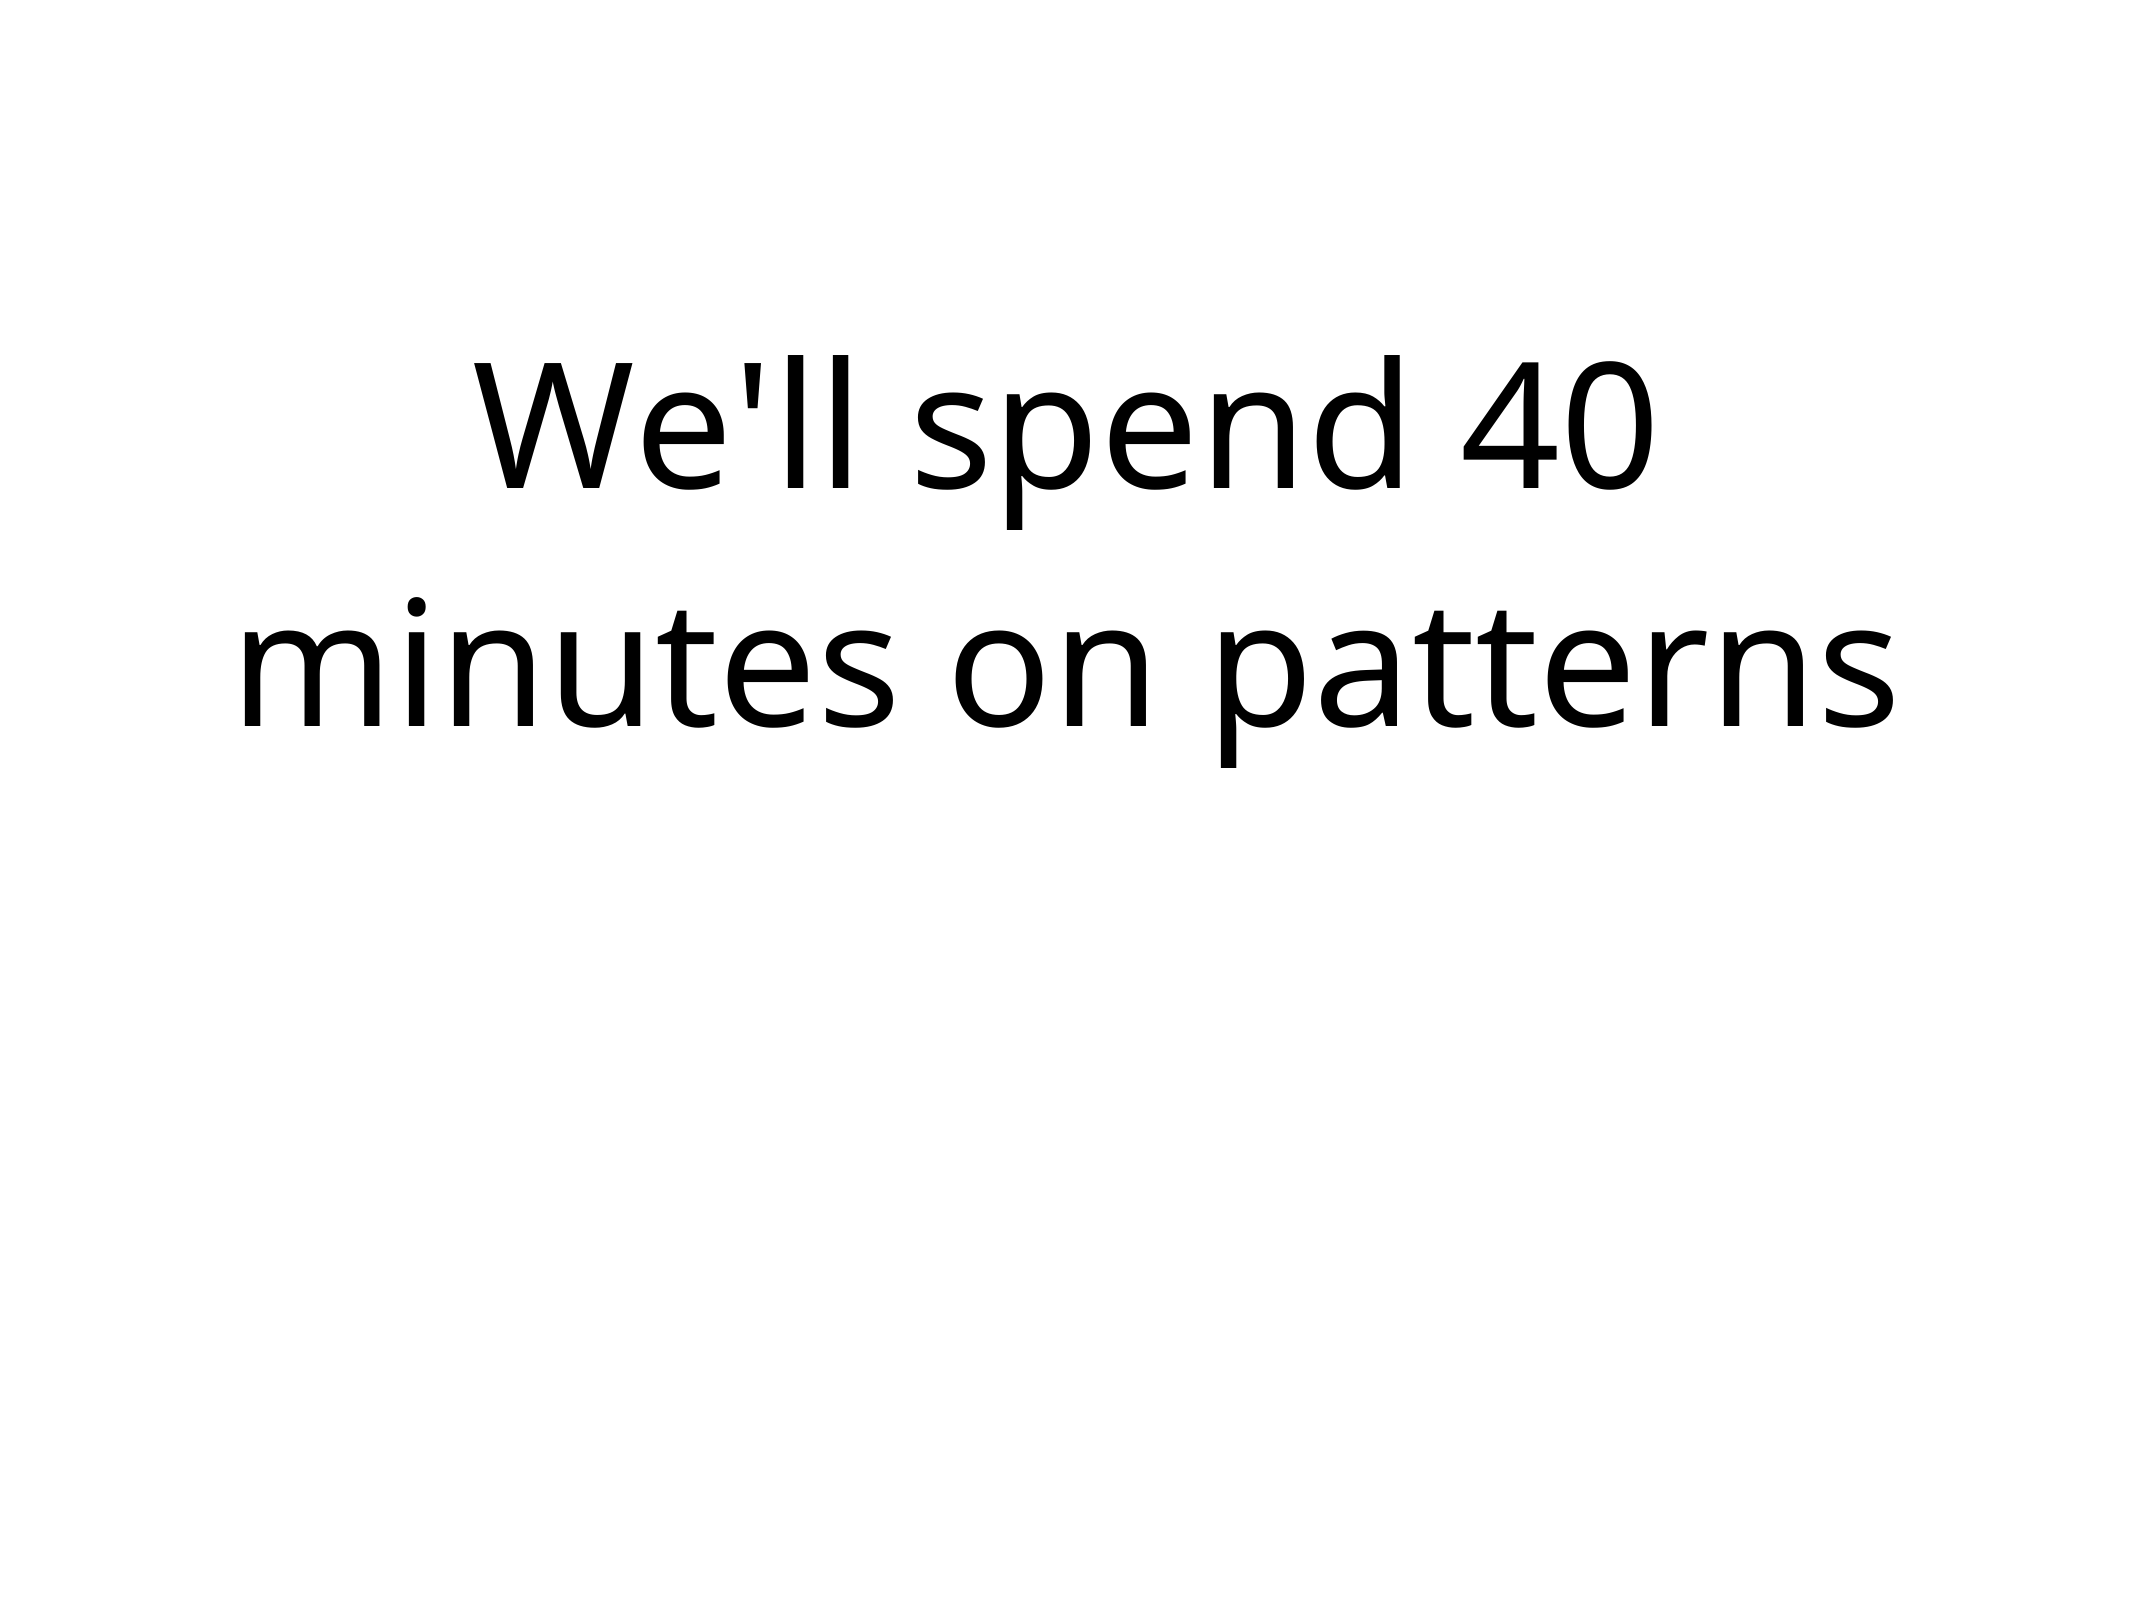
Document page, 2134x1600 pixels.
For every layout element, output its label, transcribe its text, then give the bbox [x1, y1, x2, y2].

title We'll spend 40 minutes on patterns [208, 233, 1925, 846]
